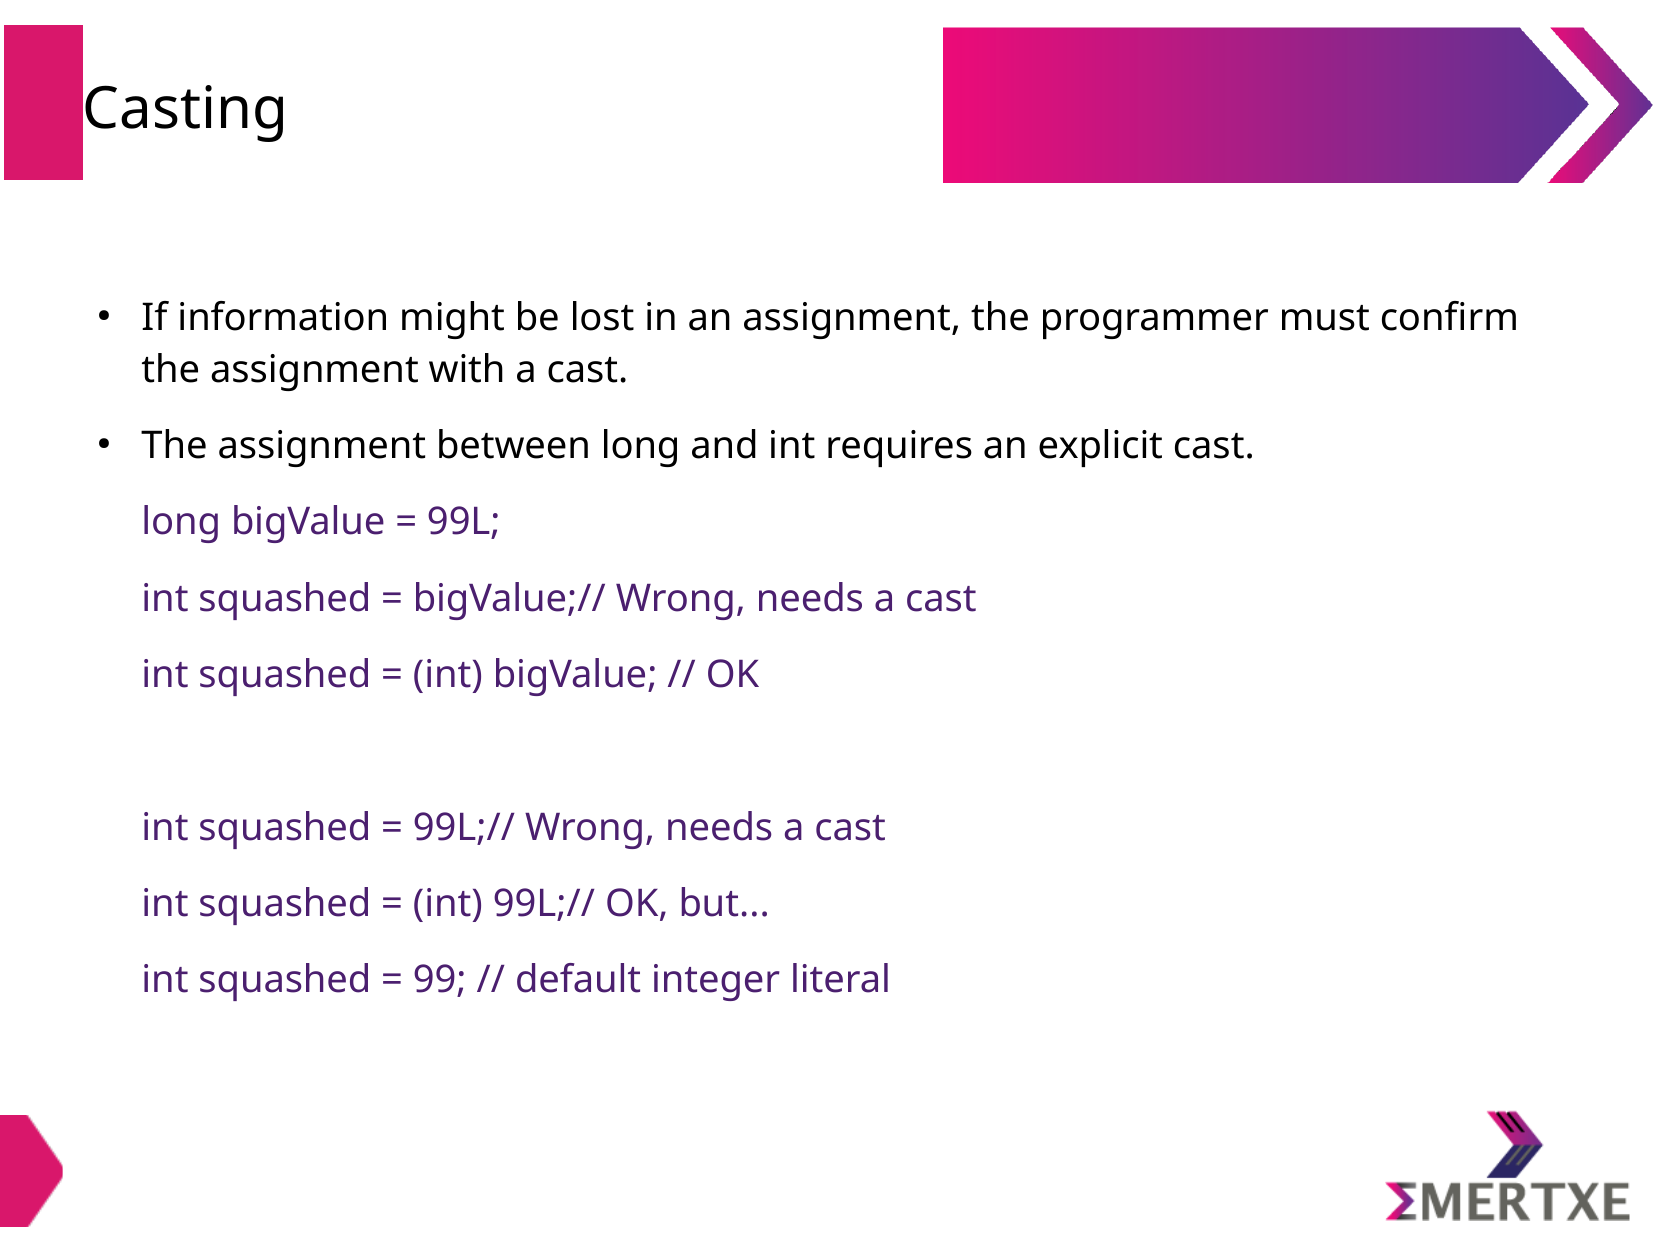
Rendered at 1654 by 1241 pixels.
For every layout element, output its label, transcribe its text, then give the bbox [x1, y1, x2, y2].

title Casting [82, 2, 1571, 210]
picture [1571, 27, 1653, 183]
picture [1385, 1107, 1631, 1221]
list If information might be lost in an assignment, the programmer must confirm the assignment with a cast. The assignment between long and int requires an explicit cast. long bigValue = 99L; int squashed = bigValue;// Wrong, needs a cast int squashed = (int) bigValue; // OK int squashed = 99L;// Wrong, needs a cast int squashed = (int) 99L;// OK, but... int squashed = 99; // default integer literal [82, 290, 1571, 1010]
